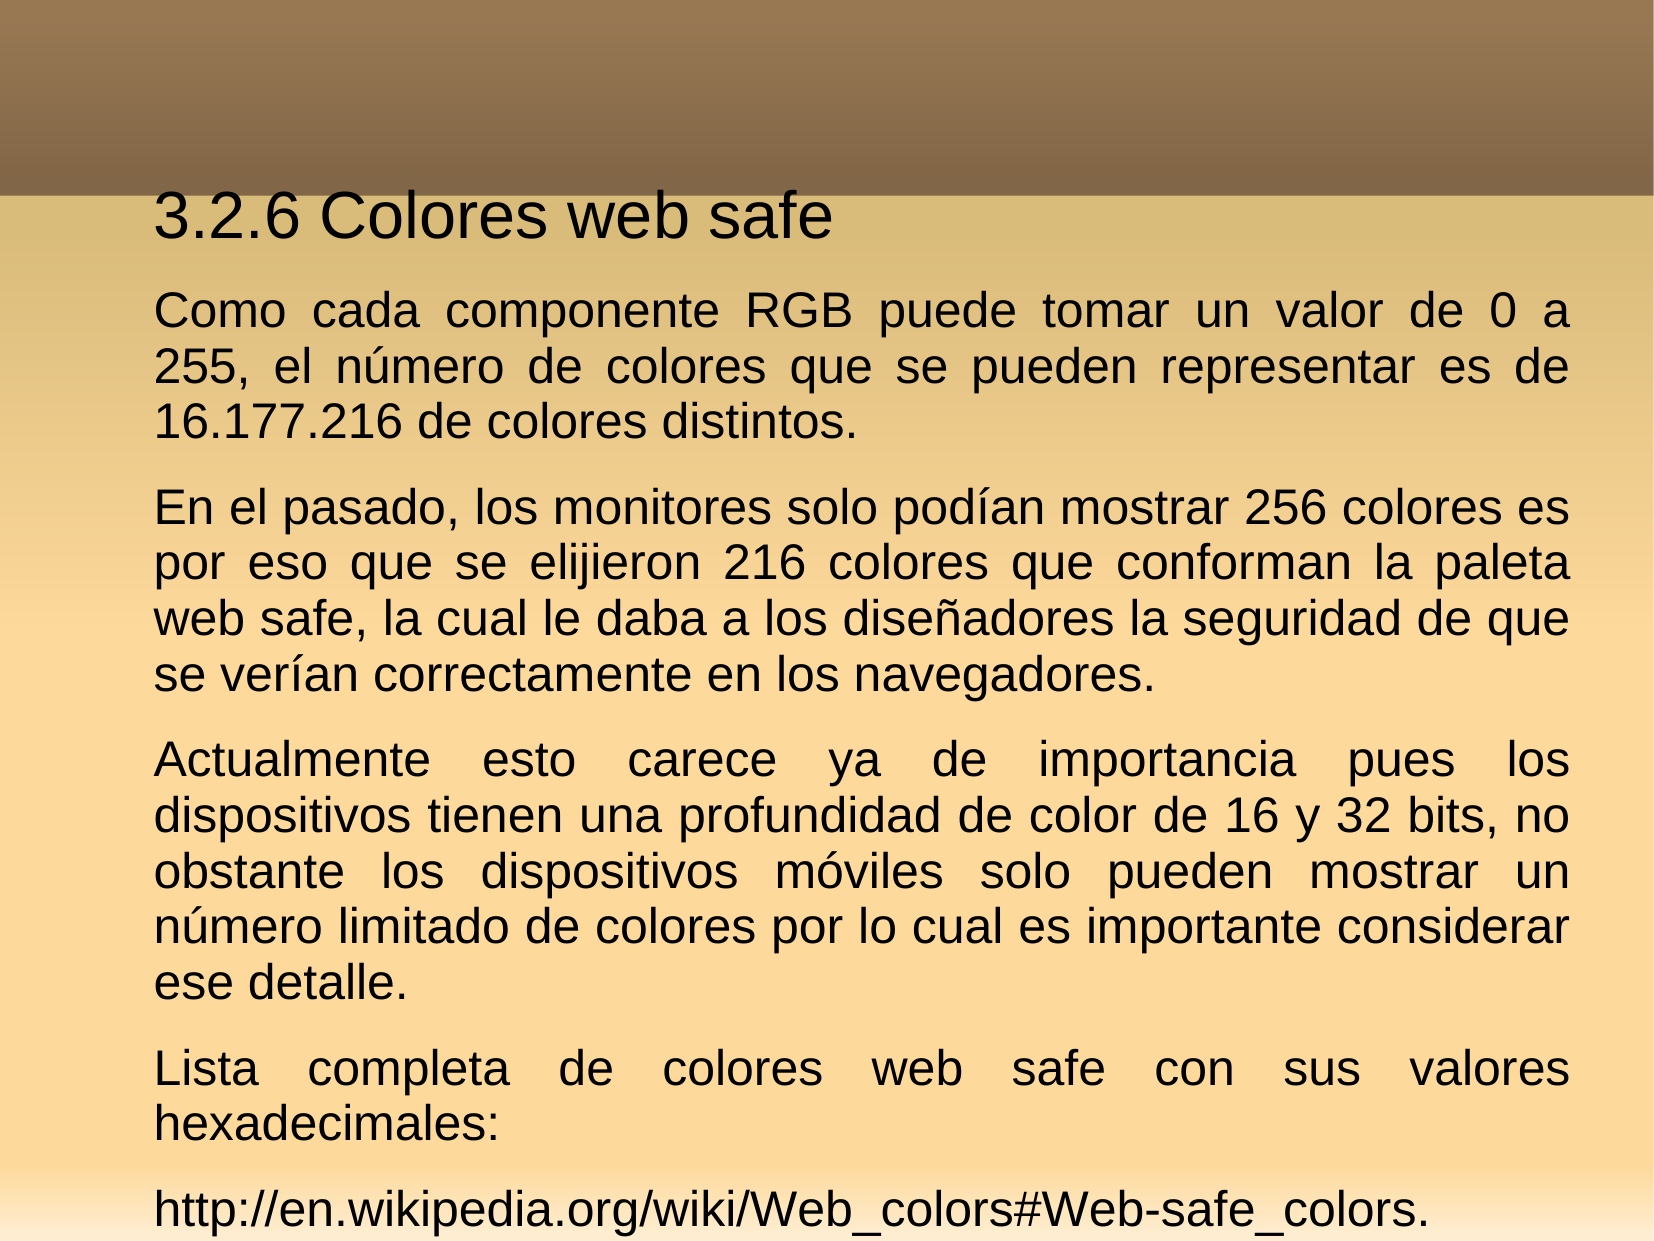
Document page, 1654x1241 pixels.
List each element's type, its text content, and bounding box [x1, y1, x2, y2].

list 3.2.6 Colores web safe Como cada componente RGB puede tomar un valor de 0 a 255, el número de colores que se pueden representar es de 16.177.216 de colores distintos. En el pasado, los monitores solo podían mostrar 256 colores es por eso que se elijieron 216 colores que conforman la paleta web safe, la cual le daba a los diseñadores la seguridad de que se verían correctamente en los navegadores. Actualmente esto carece ya de importancia pues los dispositivos tienen una profundidad de color de 16 y 32 bits, no obstante los dispositivos móviles solo pueden mostrar un número limitado de colores por lo cual es importante considerar ese detalle. Lista completa de colores web safe con sus valores hexadecimales: http://en.wikipedia.org/wiki/Web_colors#Web-safe_colors. [82, 177, 1571, 1241]
picture [0, 0, 1654, 1241]
